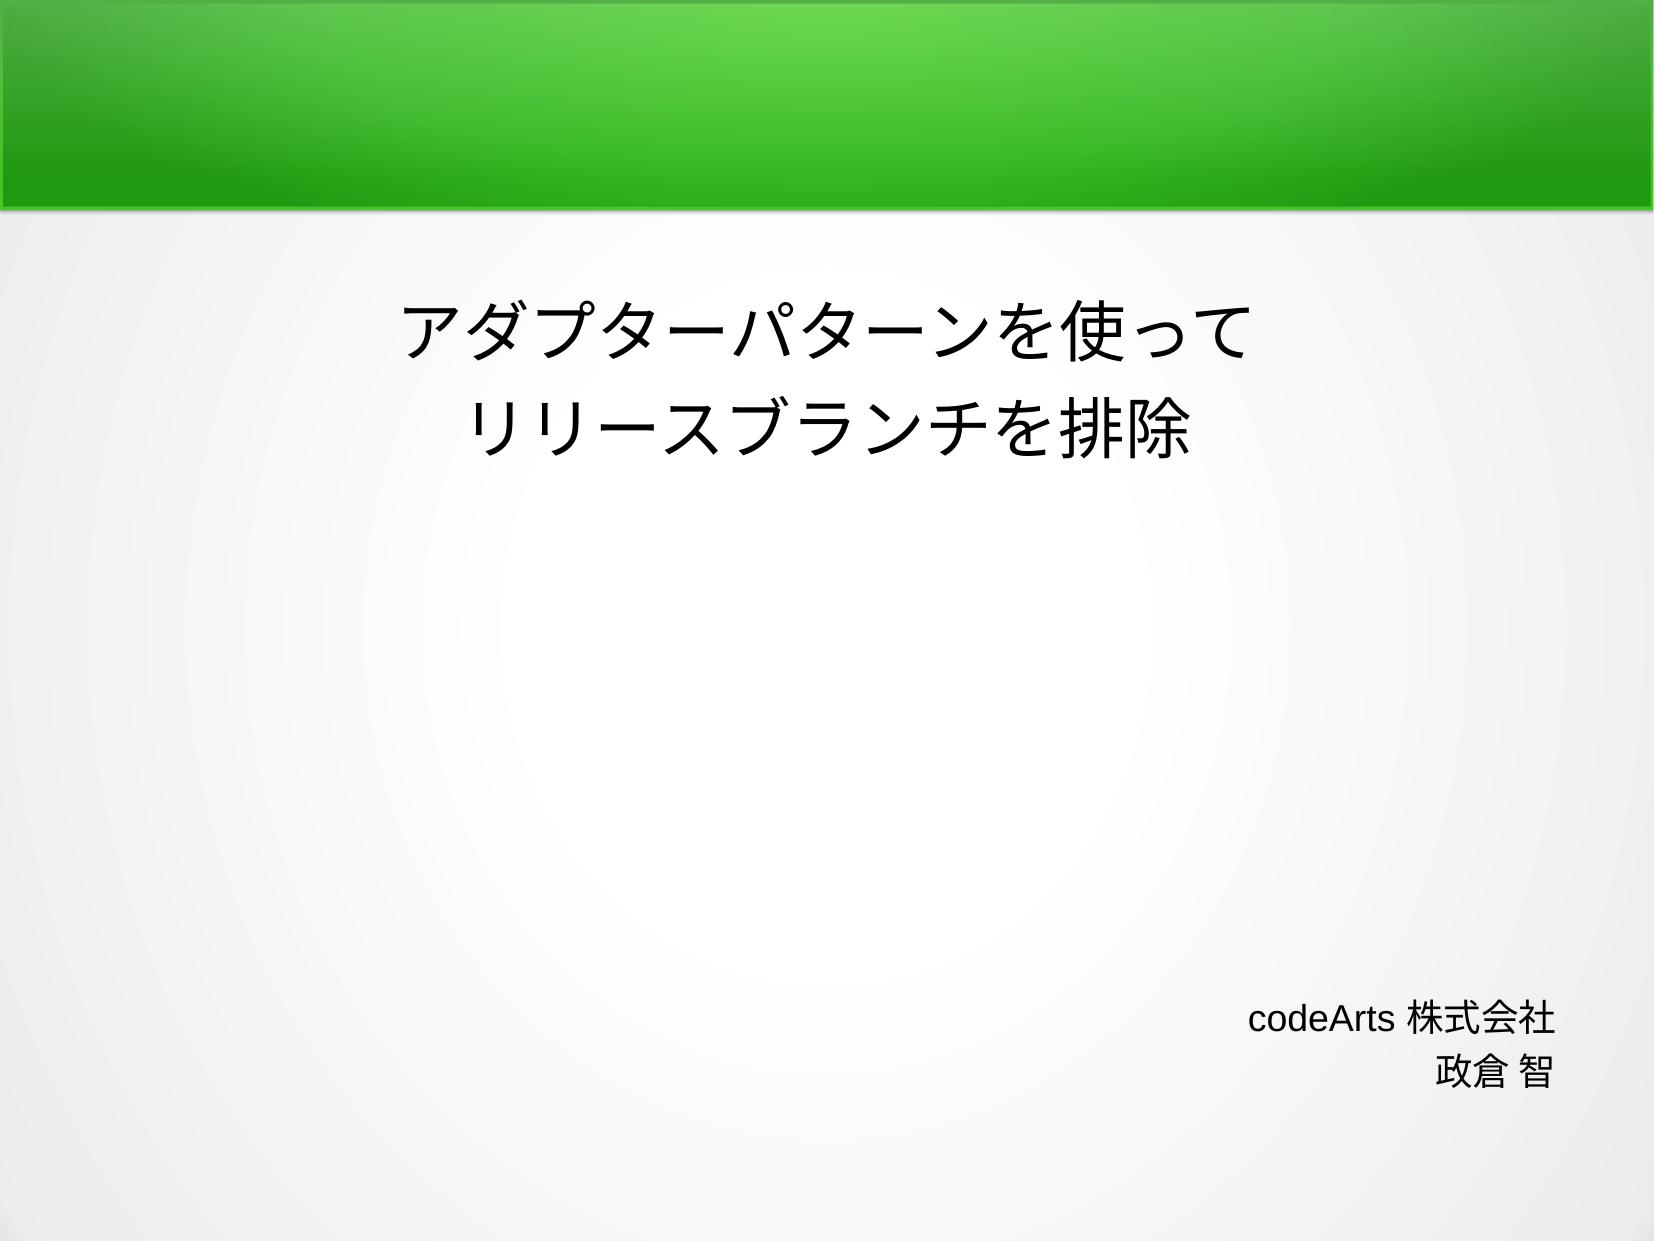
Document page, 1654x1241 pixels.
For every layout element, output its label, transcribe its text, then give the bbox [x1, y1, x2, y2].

subtitle アダプターパターンを使って リリースブランチを排除 [82, 47, 1571, 705]
text_box codeArts 株式会社 政倉 智 [1181, 980, 1571, 1075]
